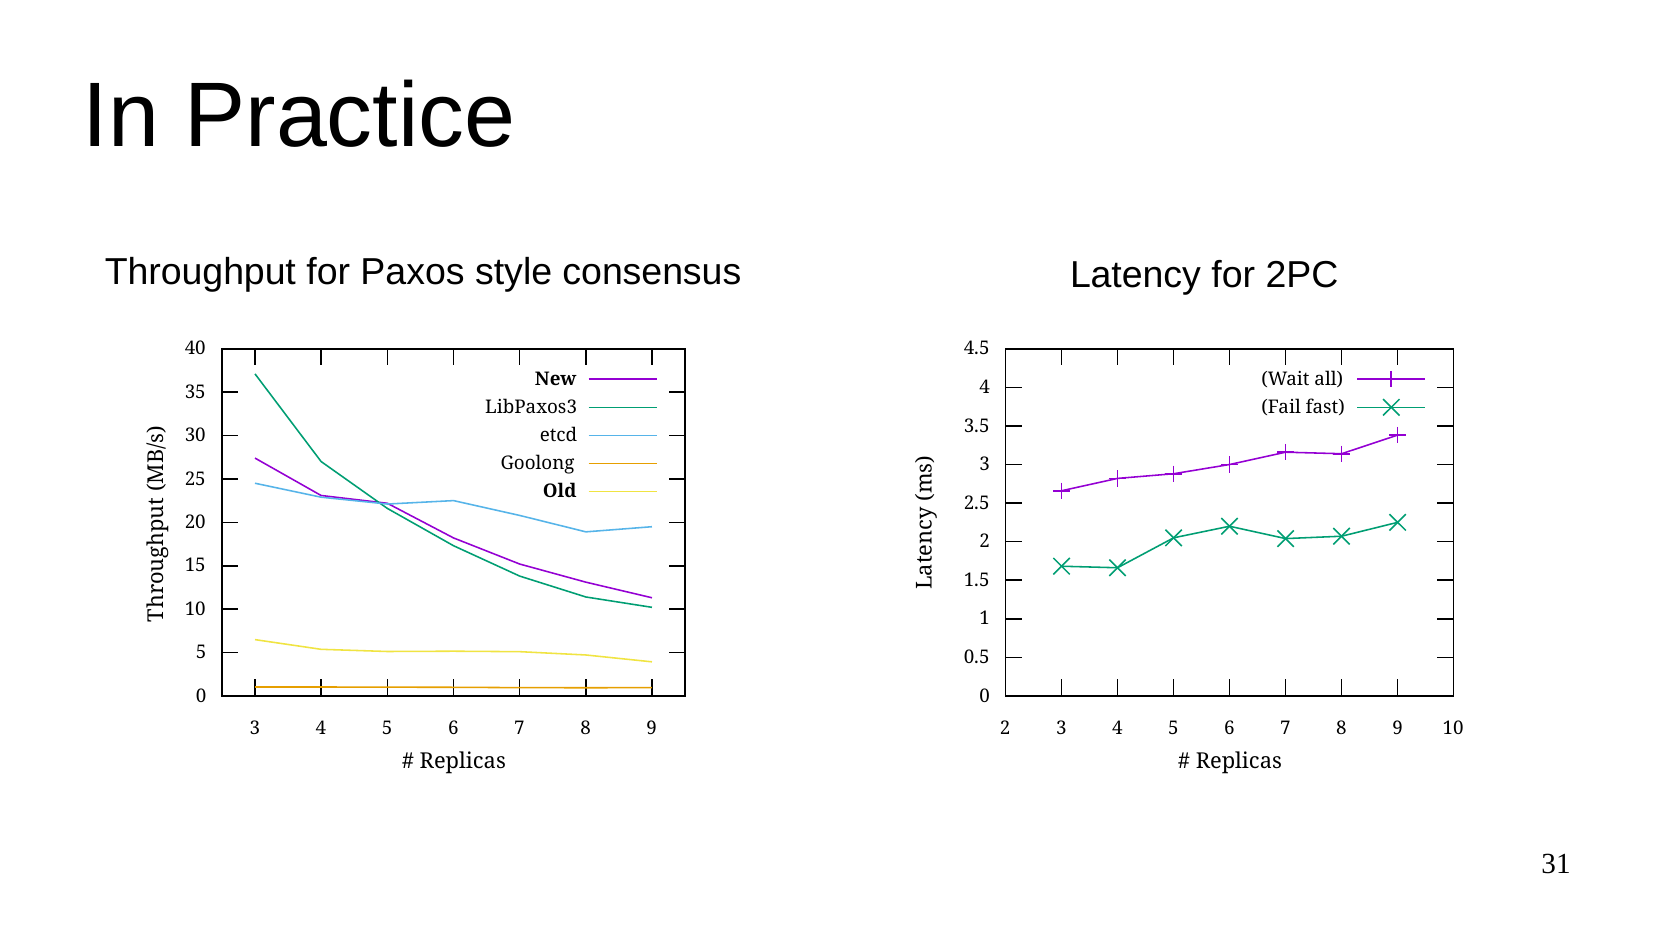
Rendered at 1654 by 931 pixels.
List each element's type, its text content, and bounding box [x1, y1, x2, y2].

picture [873, 315, 1501, 786]
picture [105, 315, 732, 786]
title In Practice [82, 37, 1571, 193]
text_box Throughput for Paxos style consensus [90, 243, 757, 301]
text_box Latency for 2PC [1055, 245, 1354, 303]
